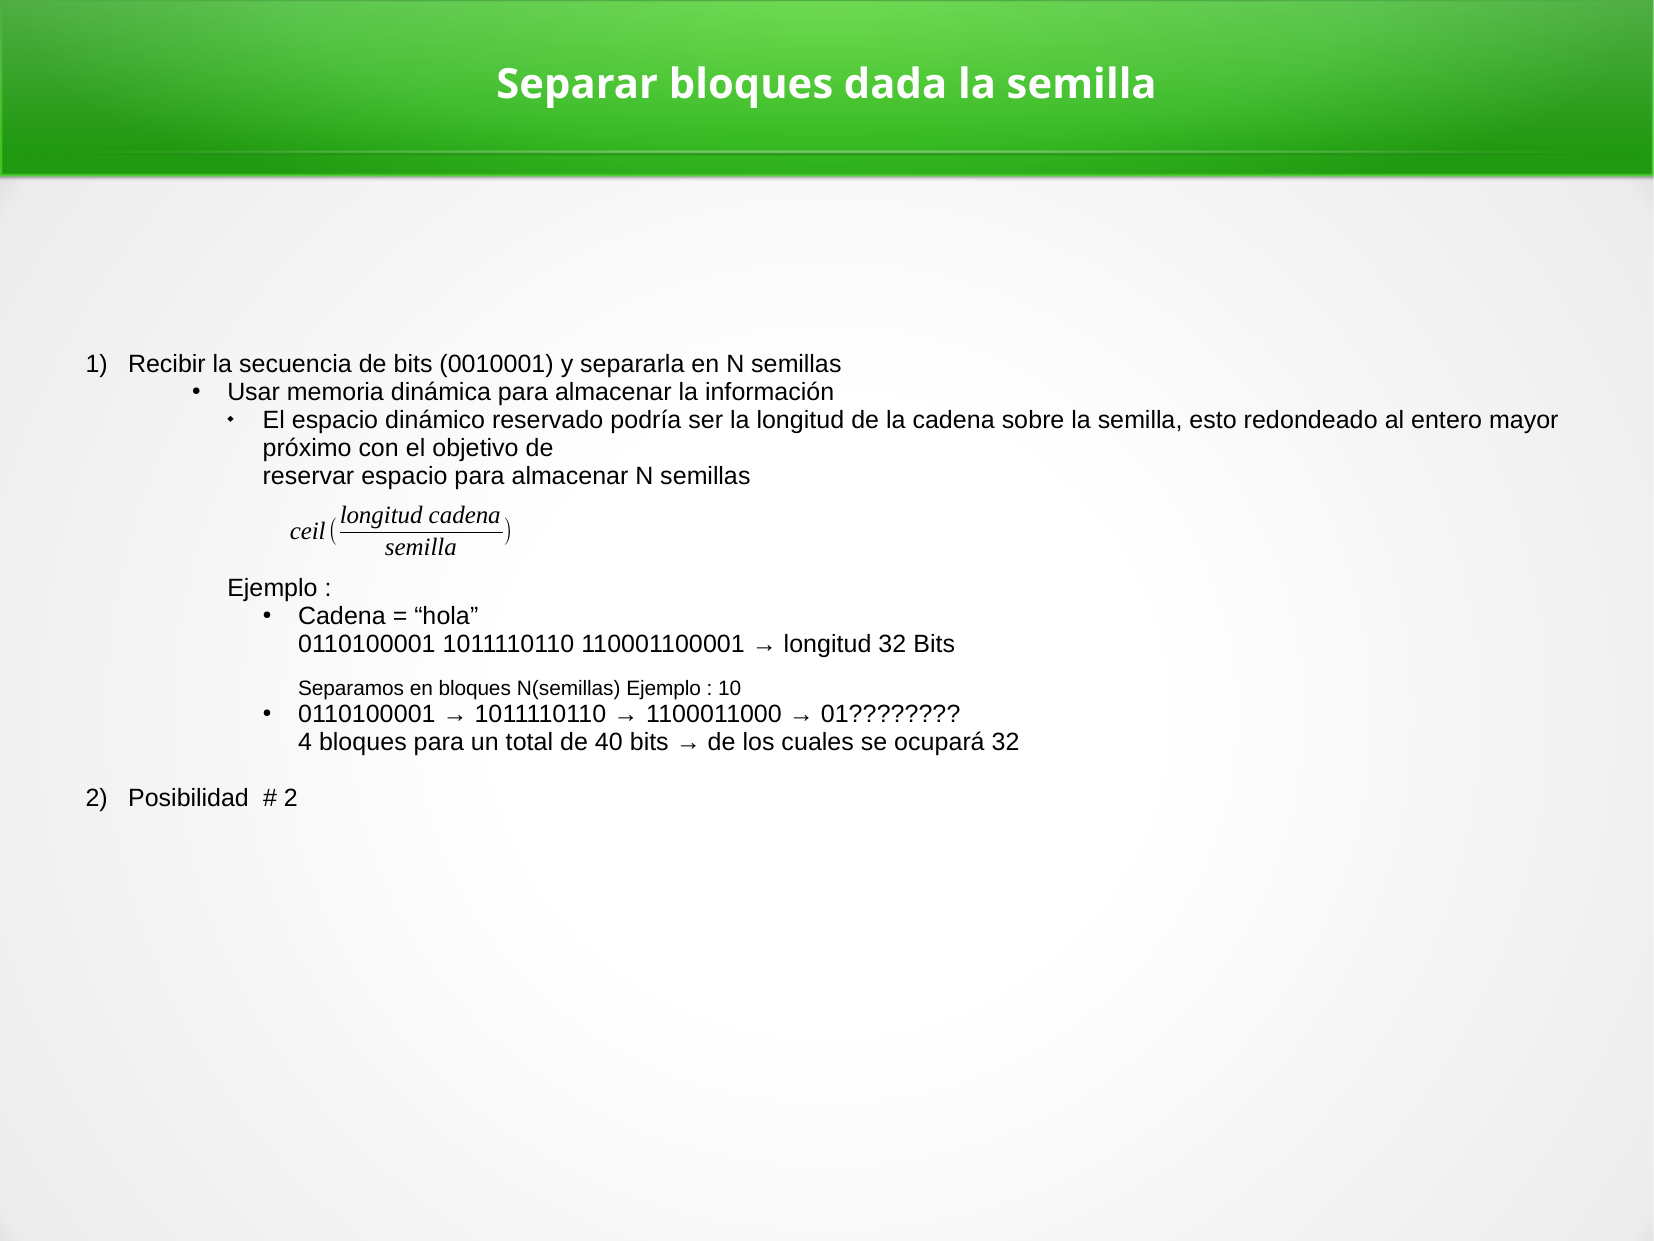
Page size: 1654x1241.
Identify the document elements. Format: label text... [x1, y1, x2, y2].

text_box Recibir la secuencia de bits (0010001) y separarla en N semillas Usar memoria dinámica para almacenar la información El espacio dinámico reservado podría ser la longitud de la cadena sobre la semilla, esto redondeado al entero mayor próximo con el objetivo de reservar espacio para almacenar N semillas Ejemplo : Cadena = “hola” 0110100001 1011110110 110001100001 → longitud 32 Bits Separamos en bloques N(semillas) Ejemplo : 10 0110100001 → 1011110110 → 1100011000 → 01???????? 4 bloques para un total de 40 bits → de los cuales se ocupará 32 Posibilidad # 2 [70, 342, 1630, 932]
chart [283, 501, 519, 562]
title Separar bloques dada la semilla [82, 11, 1571, 154]
picture [0, 0, 1654, 1241]
